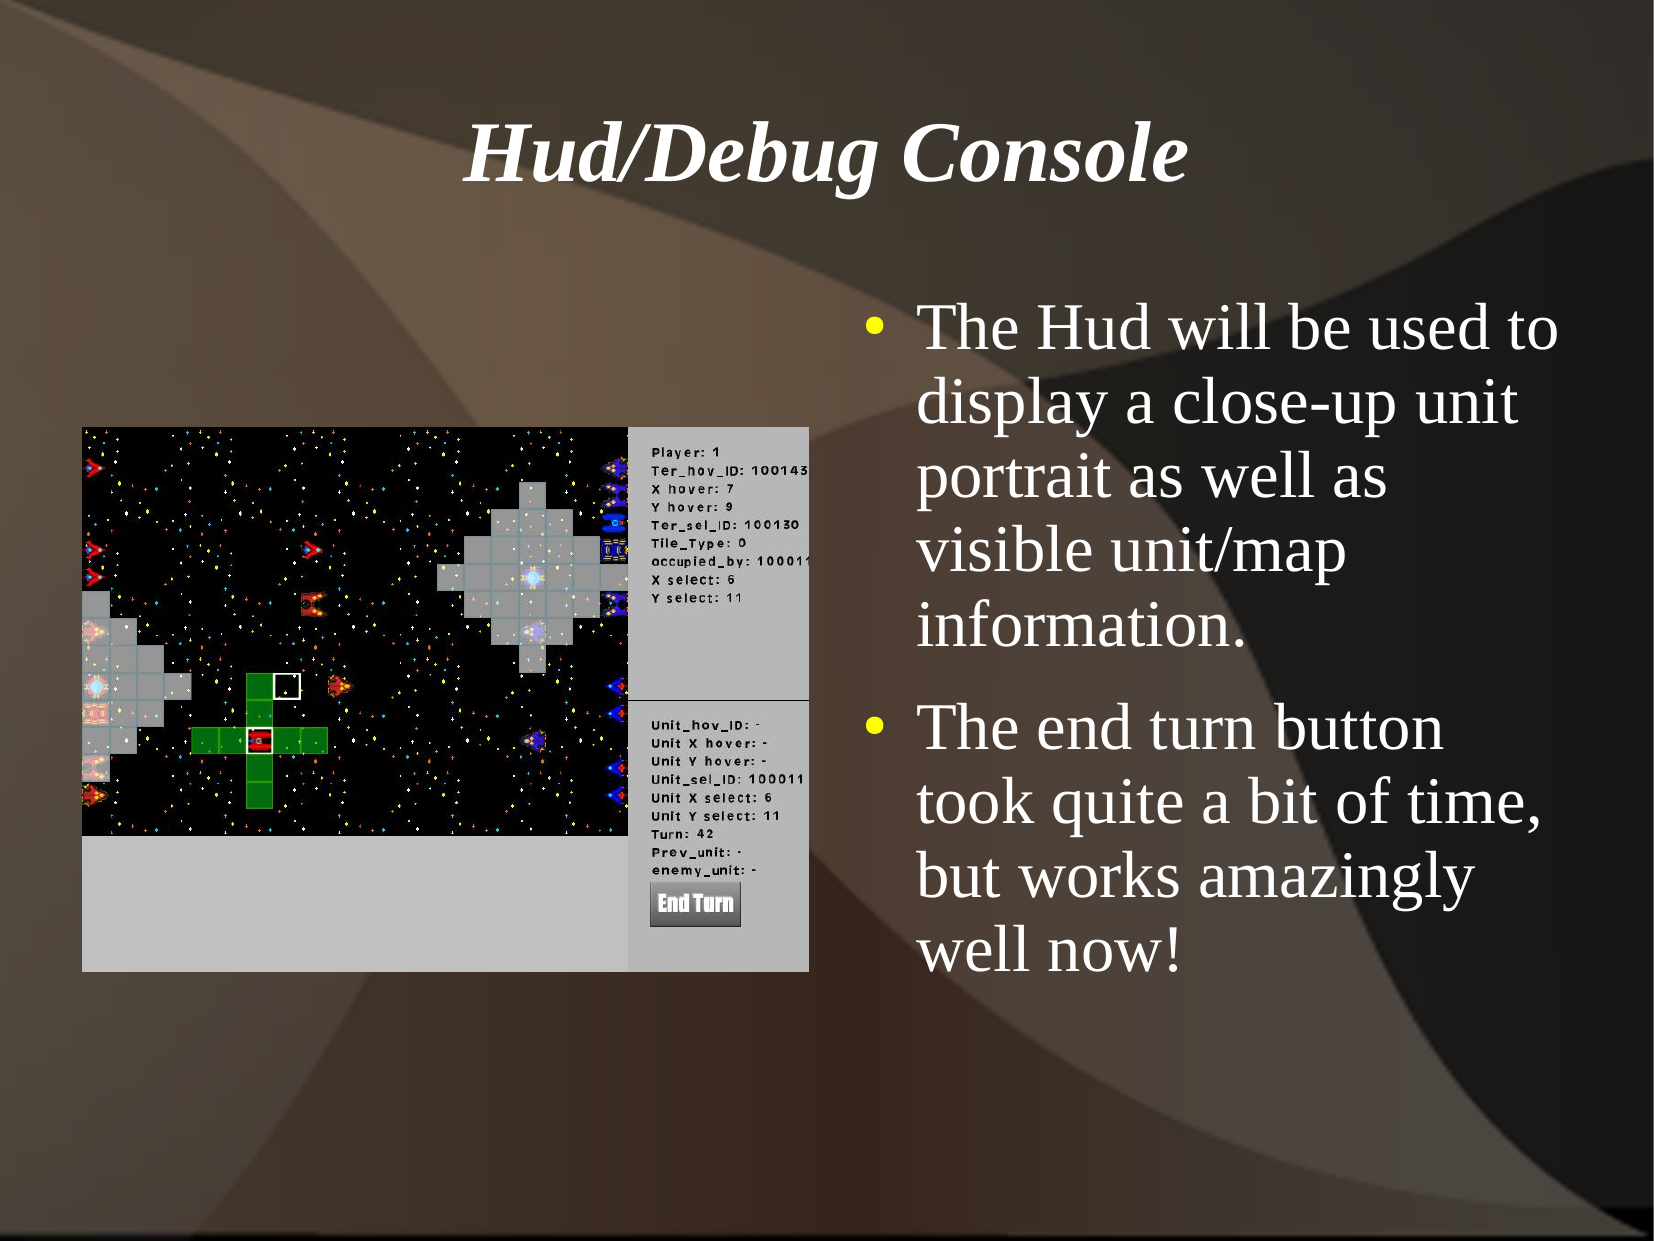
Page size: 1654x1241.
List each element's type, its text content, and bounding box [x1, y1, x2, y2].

picture [0, 0, 1654, 1241]
title Hud/Debug Console [82, 49, 1571, 257]
list The Hud will be used to display a close-up unit portrait as well as visible unit/map information. The end turn button took quite a bit of time, but works amazingly well now! [845, 290, 1572, 1109]
